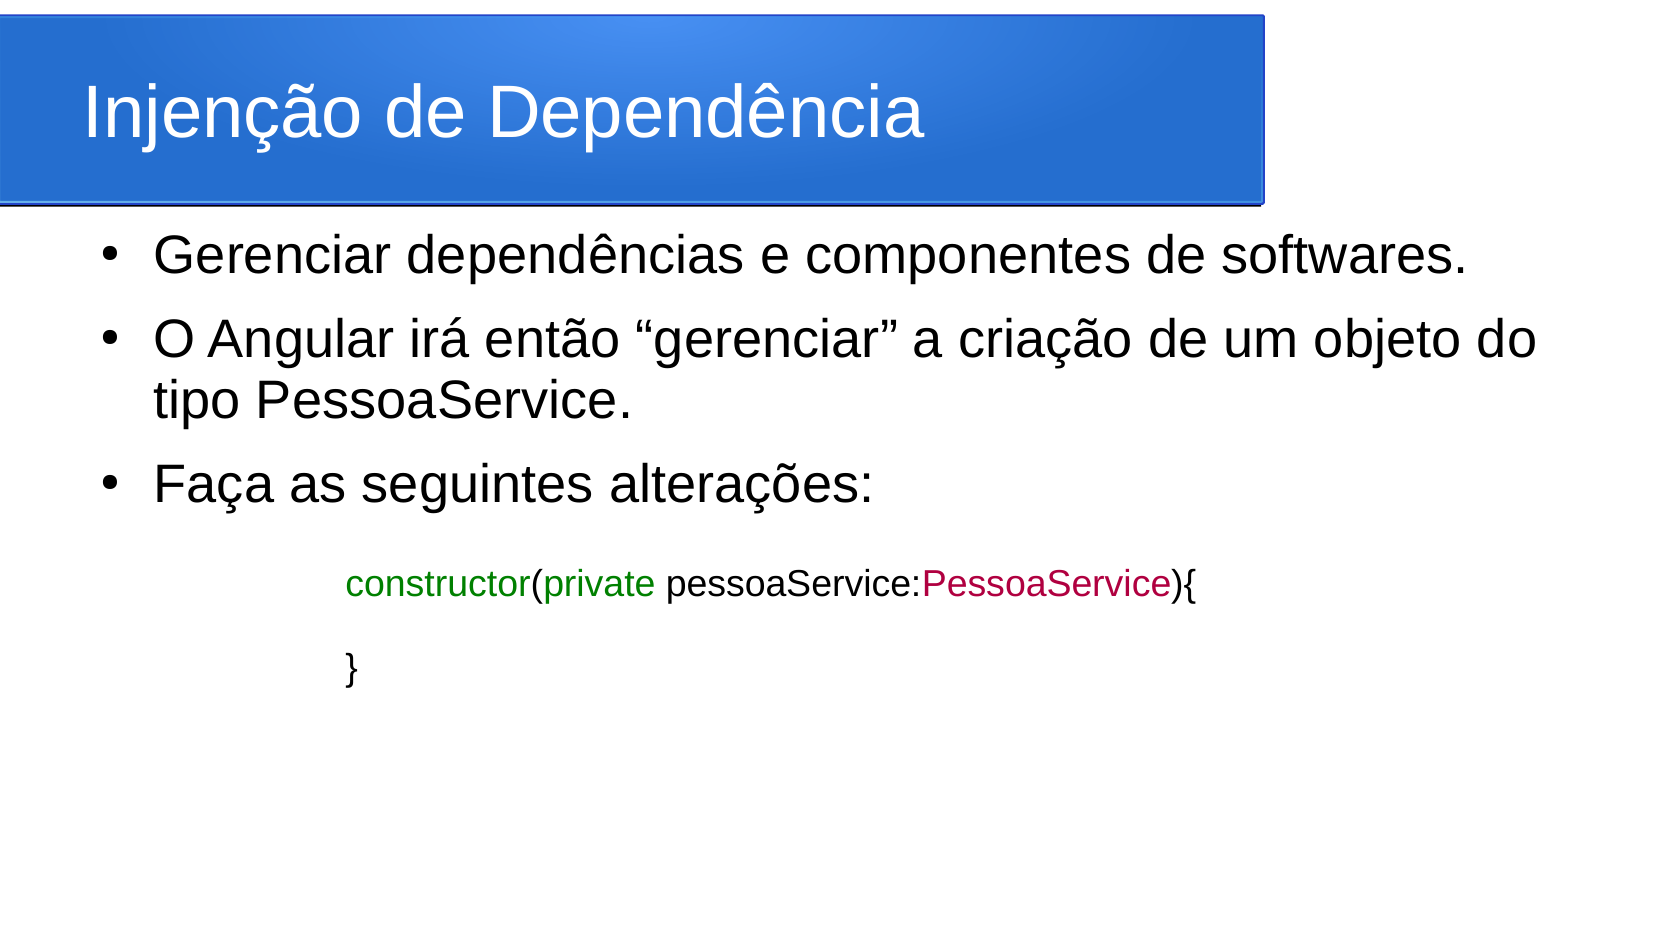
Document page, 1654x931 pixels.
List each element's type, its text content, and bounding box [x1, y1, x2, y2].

title Injenção de Dependência [82, 35, 1235, 189]
text_box constructor(private pessoaService:PessoaService){ } [330, 555, 1217, 738]
list Gerenciar dependências e componentes de softwares. O Angular irá então “gerenciar” a criação de um objeto do tipo PessoaService. Faça as seguintes alterações: [82, 224, 1571, 764]
